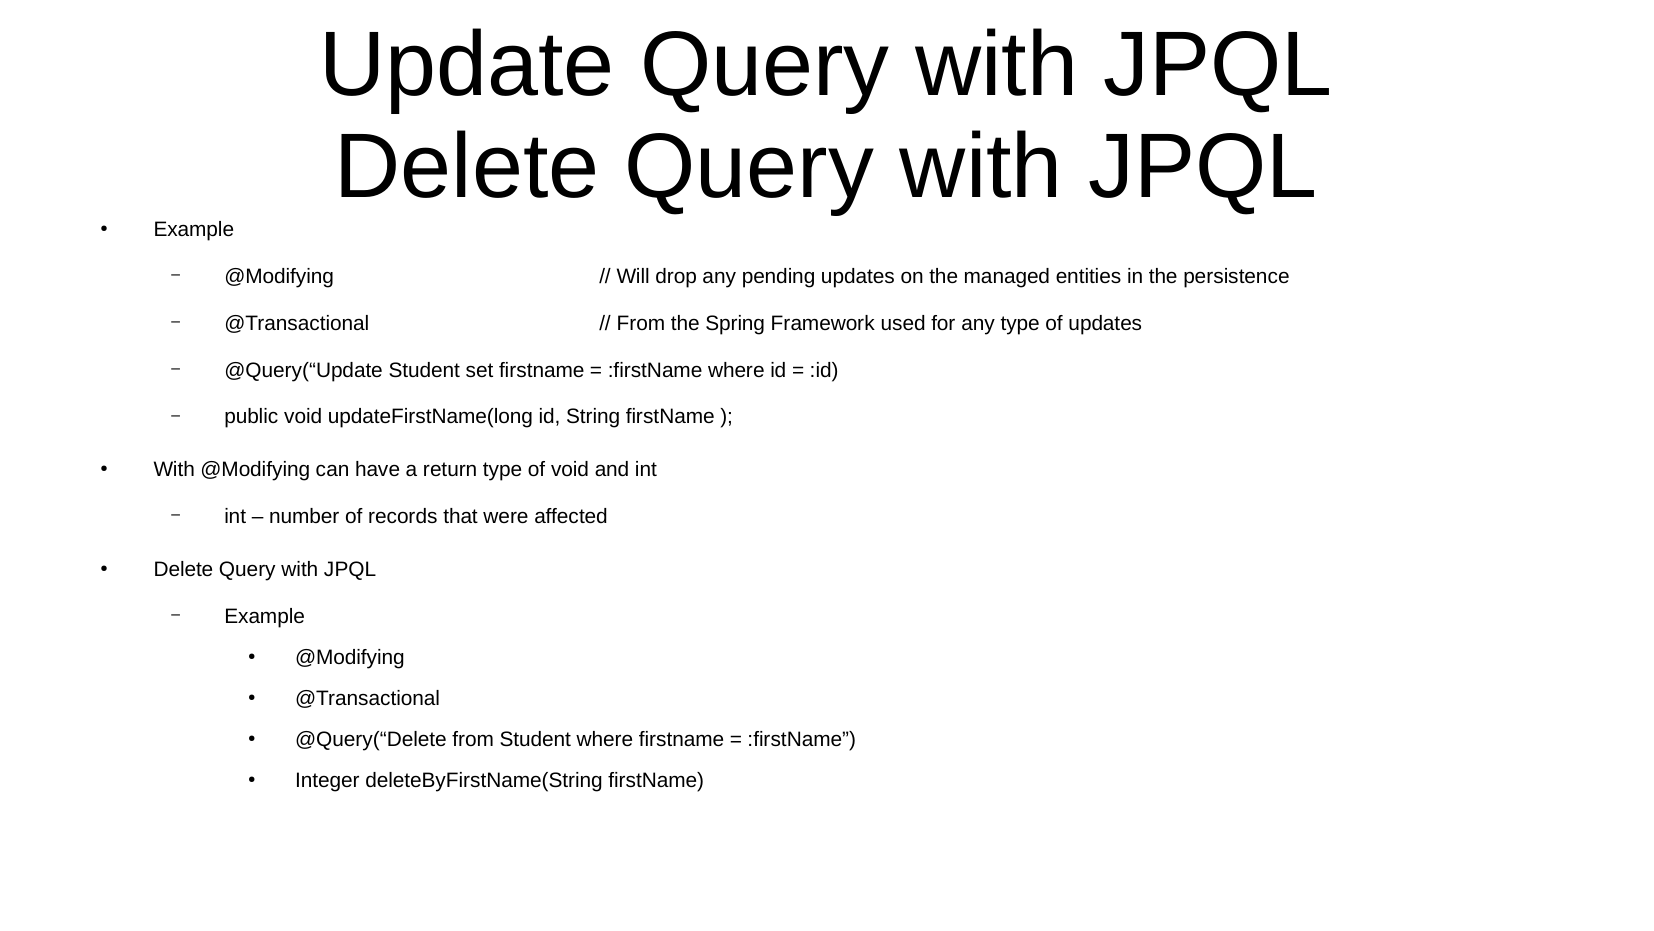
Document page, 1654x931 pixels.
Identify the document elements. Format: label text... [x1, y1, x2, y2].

title Update Query with JPQL Delete Query with JPQL [82, 12, 1571, 217]
list Example @Modifying // Will drop any pending updates on the managed entities in the persistence @Transactional // From the Spring Framework used for any type of updates @Query(“Update Student set firstname = :firstName where id = :id) public void updateFirstName(long id, String firstName ); With @Modifying can have a return type of void and int int – number of records that were affected Delete Query with JPQL Example @Modifying @Transactional @Query(“Delete from Student where firstname = :firstName”) Integer deleteByFirstName(String firstName) [82, 217, 1621, 916]
